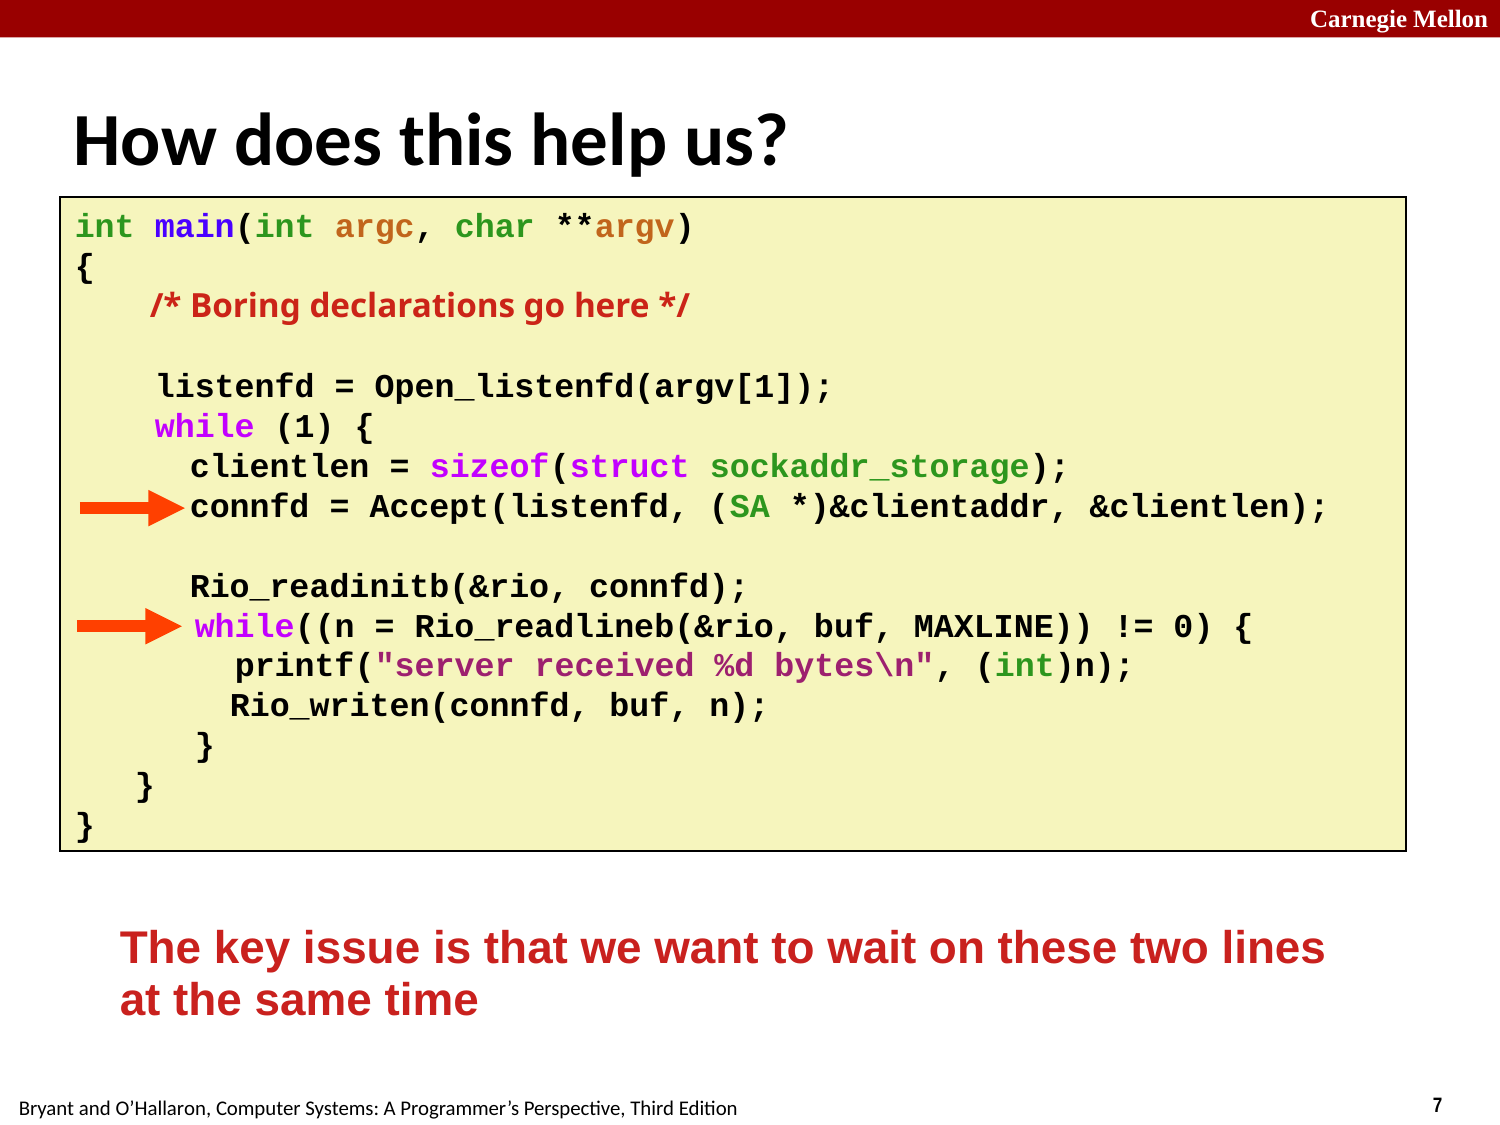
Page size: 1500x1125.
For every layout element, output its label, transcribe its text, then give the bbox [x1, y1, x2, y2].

title How does this help us? [58, 72, 1304, 198]
text_box int main(int argc, char **argv) { /* Boring declarations go here */ listenfd = Open_listenfd(argv[1]); while (1) { clientlen = sizeof(struct sockaddr_storage); connfd = Accept(listenfd, (SA *)&clientaddr, &clientlen); Rio_readinitb(&rio, connfd); while((n = Rio_readlineb(&rio, buf, MAXLINE)) != 0) { printf("server received %d bytes\n", (int)n); Rio_writen(connfd, buf, n); } } } [60, 197, 1407, 851]
text_box The key issue is that we want to wait on these two lines at the same time [105, 915, 1351, 1033]
